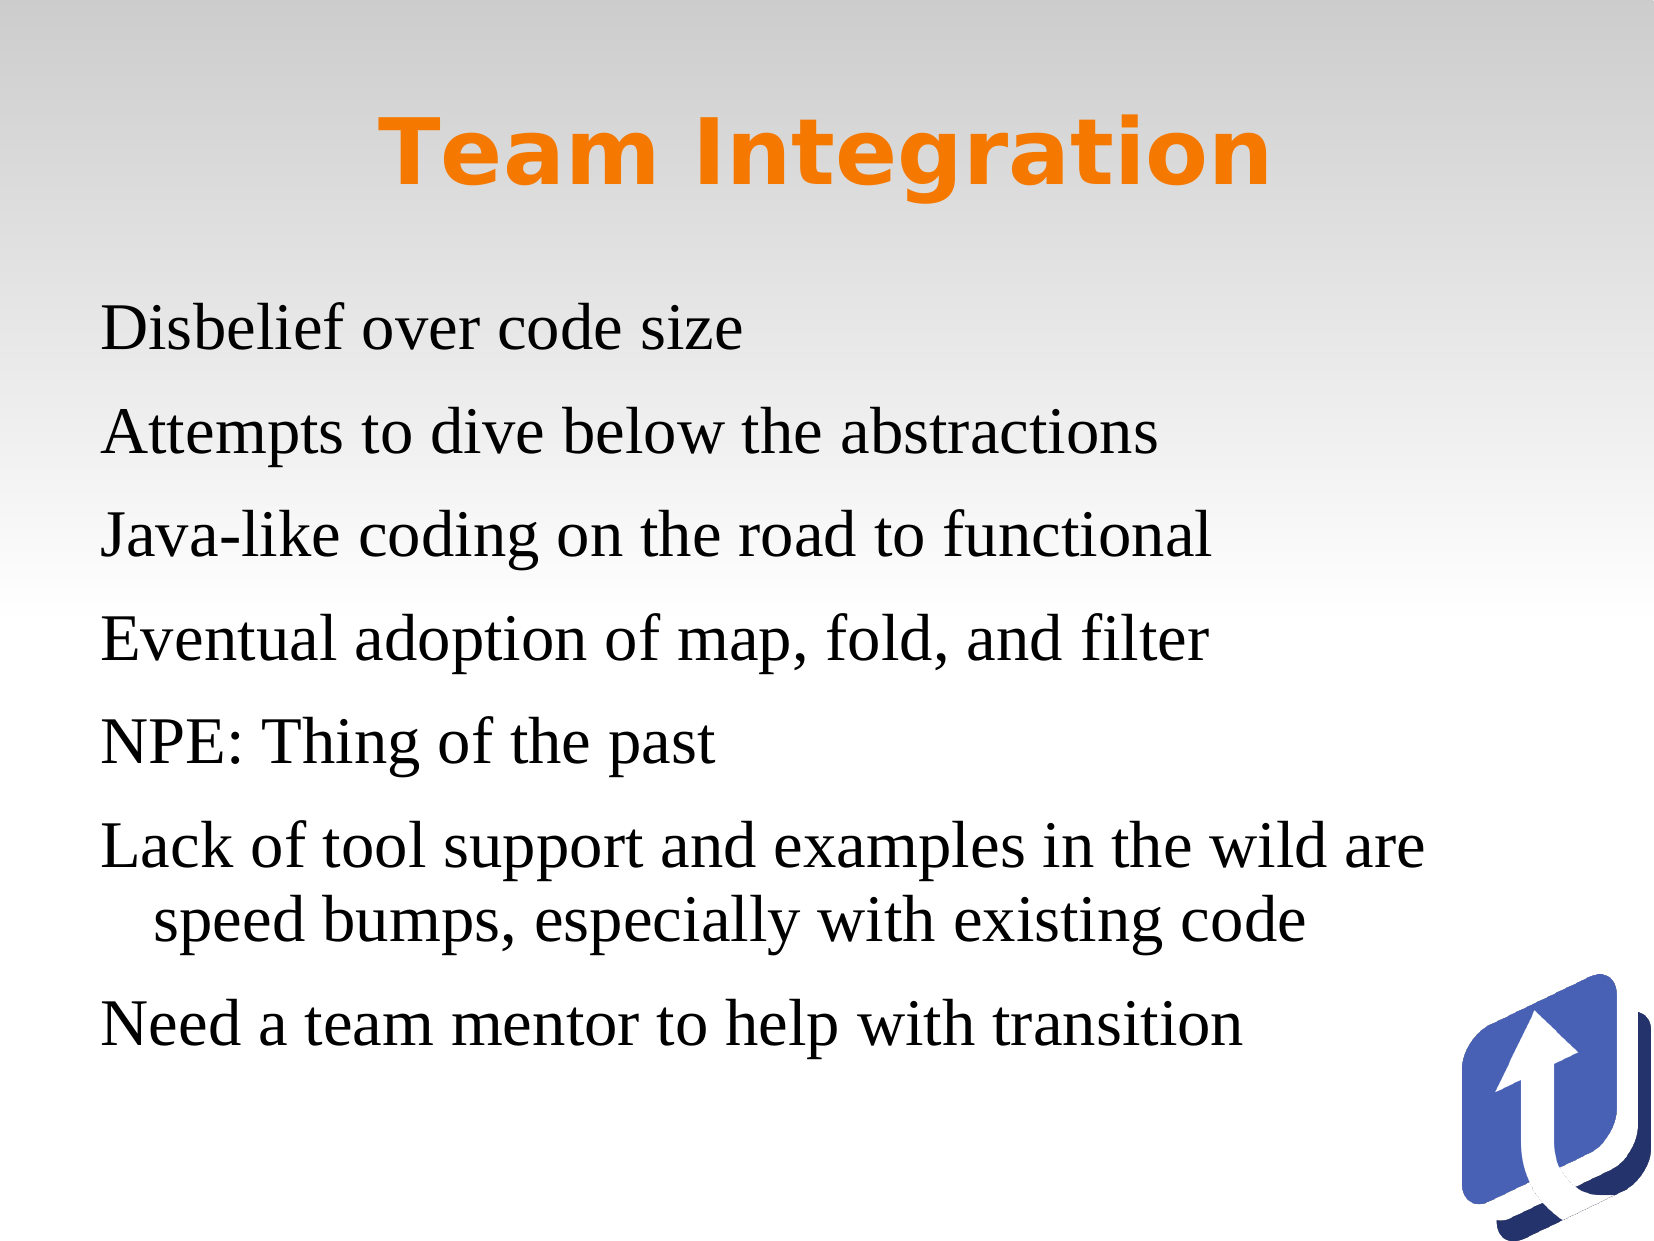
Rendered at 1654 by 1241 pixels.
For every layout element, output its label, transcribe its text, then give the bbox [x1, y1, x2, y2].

title Team Integration [82, 49, 1571, 257]
picture [1462, 974, 1651, 1241]
list Disbelief over code size Attempts to dive below the abstractions Java-like coding on the road to functional Eventual adoption of map, fold, and filter NPE: Thing of the past Lack of tool support and examples in the wild are speed bumps, especially with existing code Need a team mentor to help with transition [82, 290, 1571, 1114]
